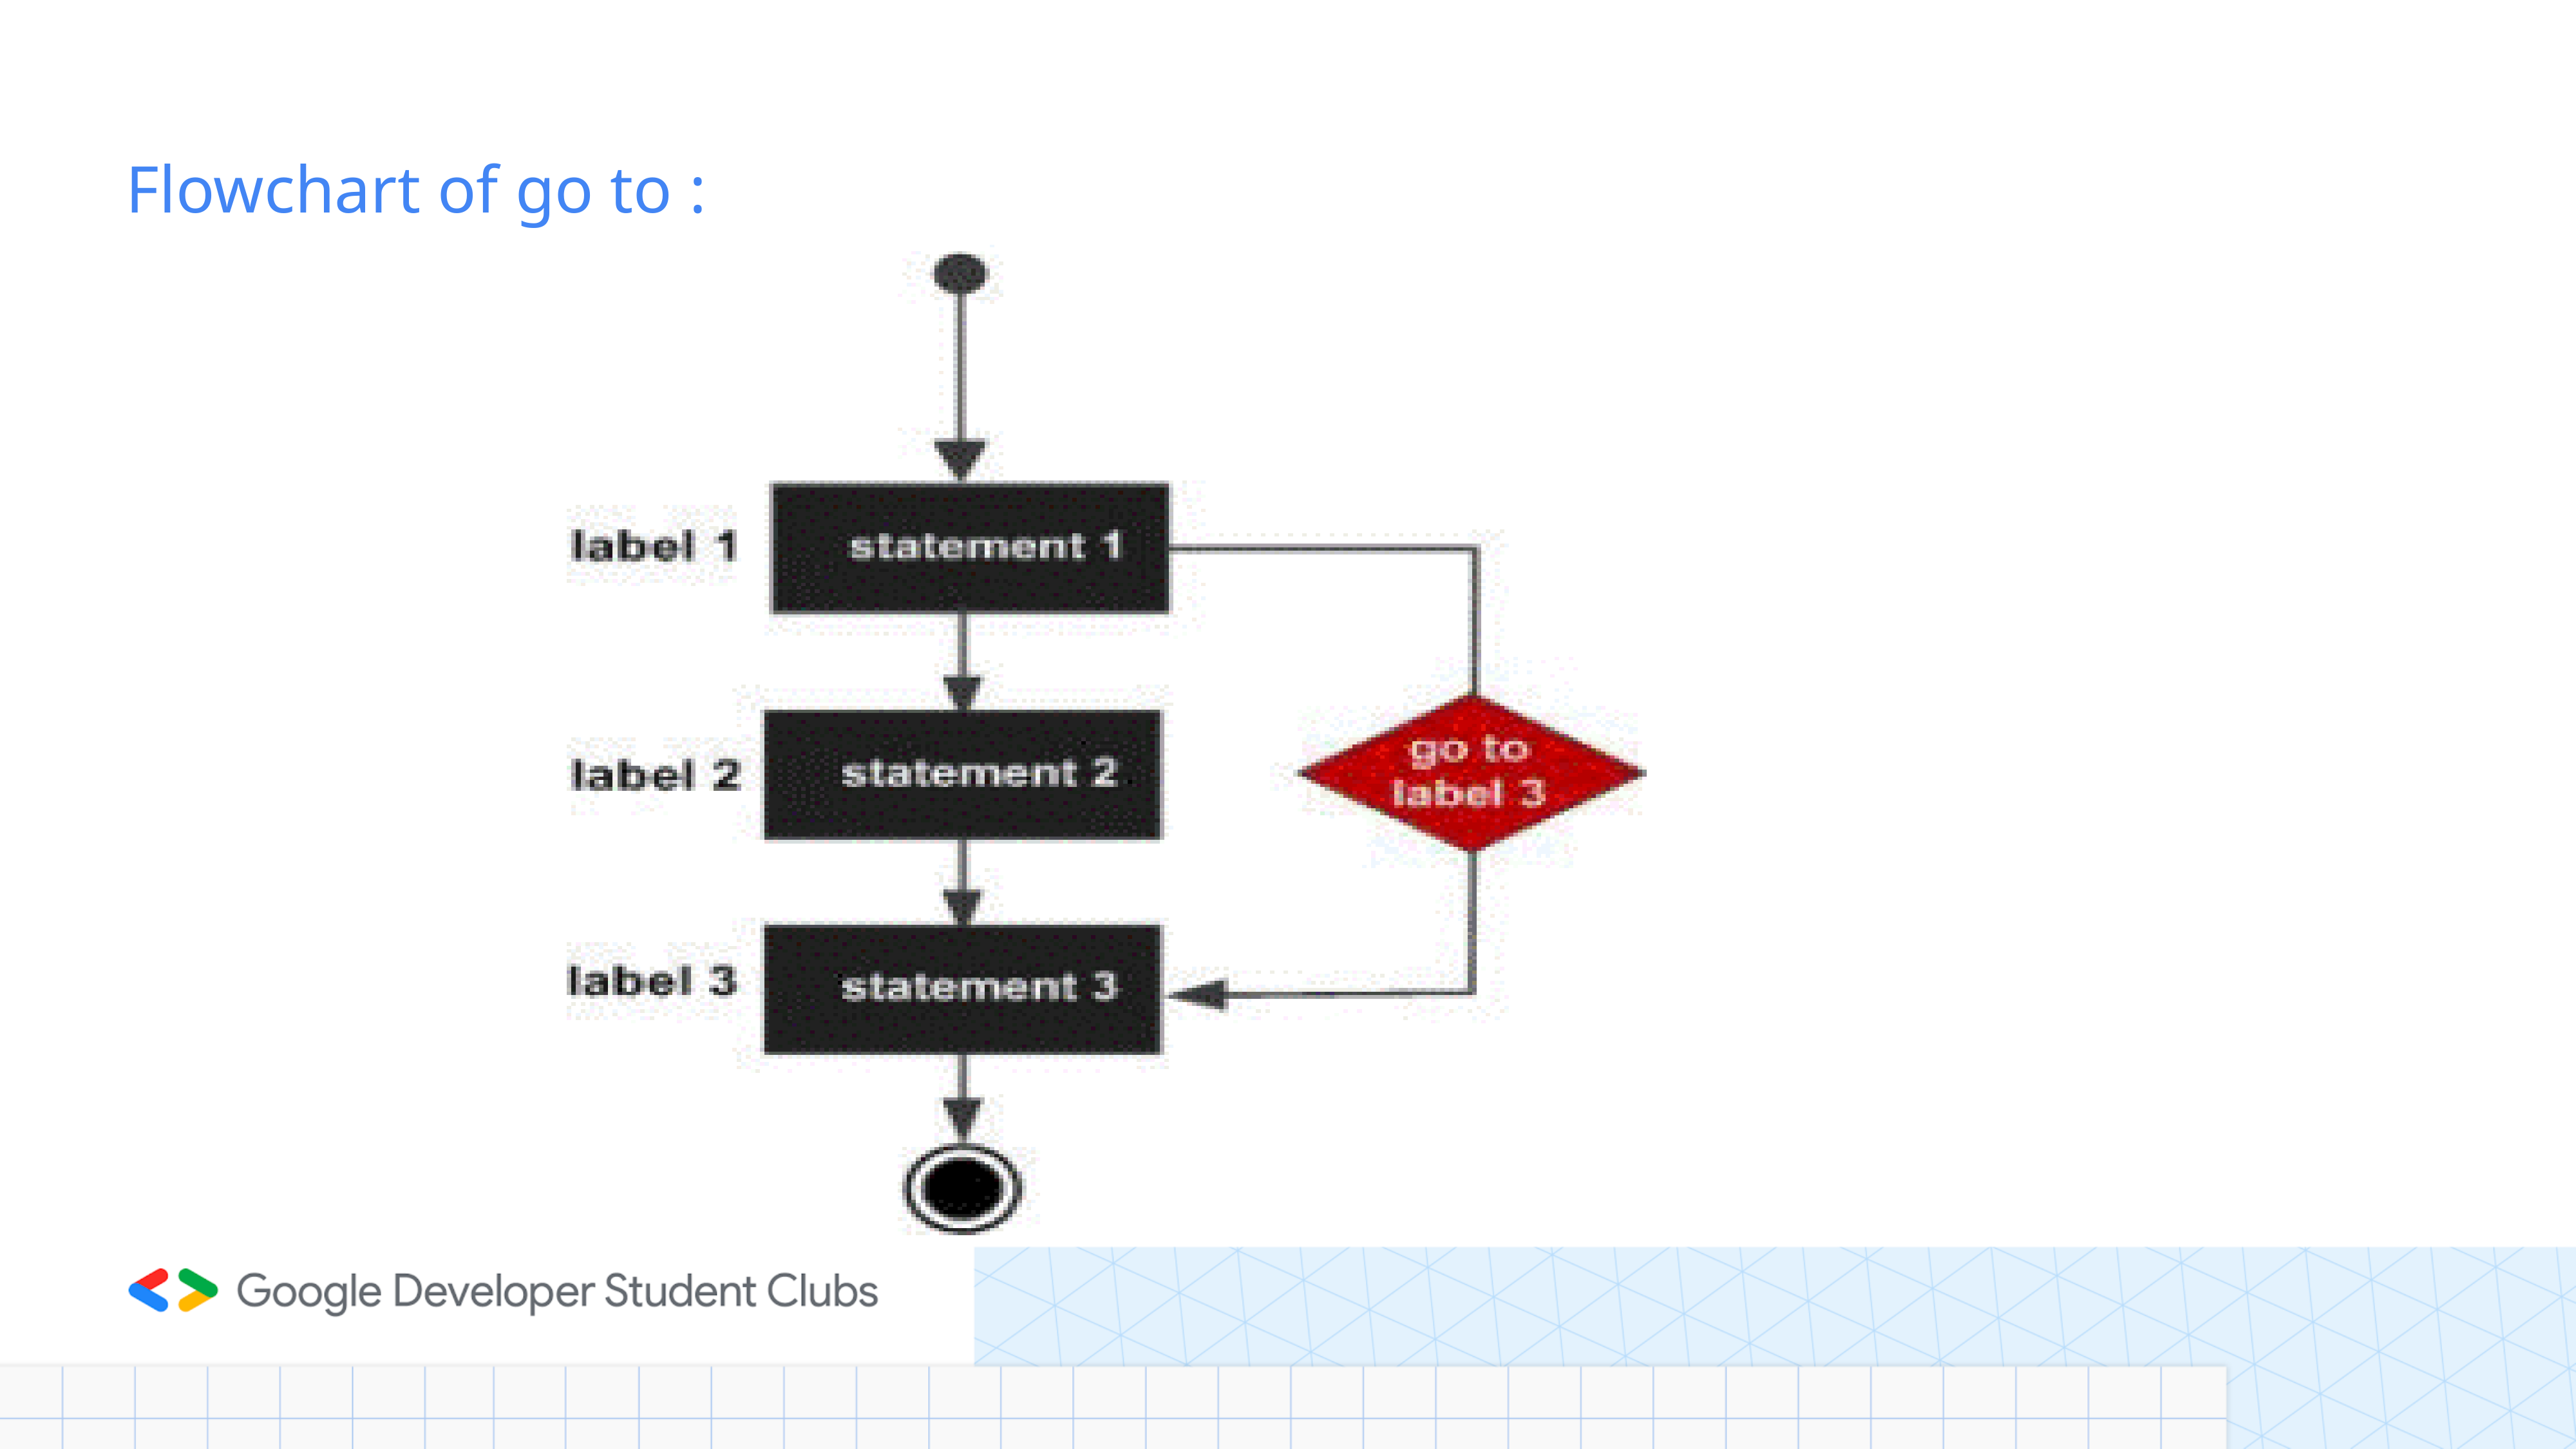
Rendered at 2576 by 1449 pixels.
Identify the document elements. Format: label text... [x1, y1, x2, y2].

picture [0, 0, 2576, 1449]
subtitle Flowchart of go to : [116, 138, 2443, 236]
